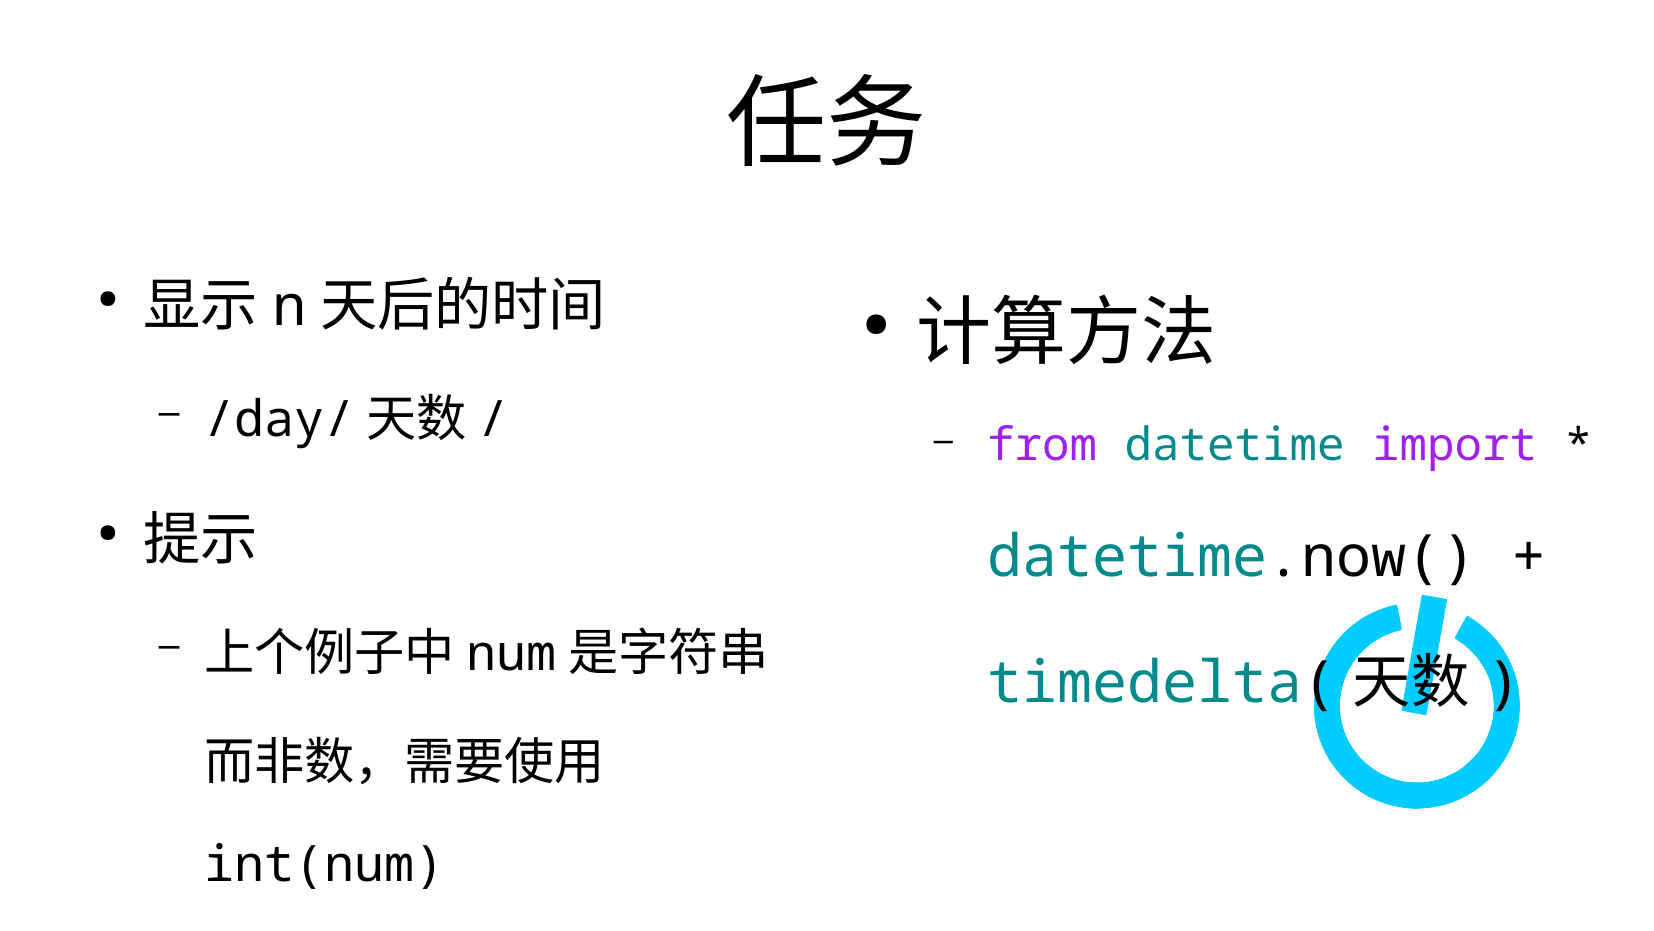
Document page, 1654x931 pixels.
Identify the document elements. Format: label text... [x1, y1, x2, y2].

list 计算方法 from datetime import * datetime.now() + timedelta(天数) [845, 217, 1630, 898]
list 显示n天后的时间 /day/天数/ 提示 上个例子中num是字符串而非数，需要使用int(num) [82, 217, 809, 898]
title 任务 [82, 37, 1571, 193]
